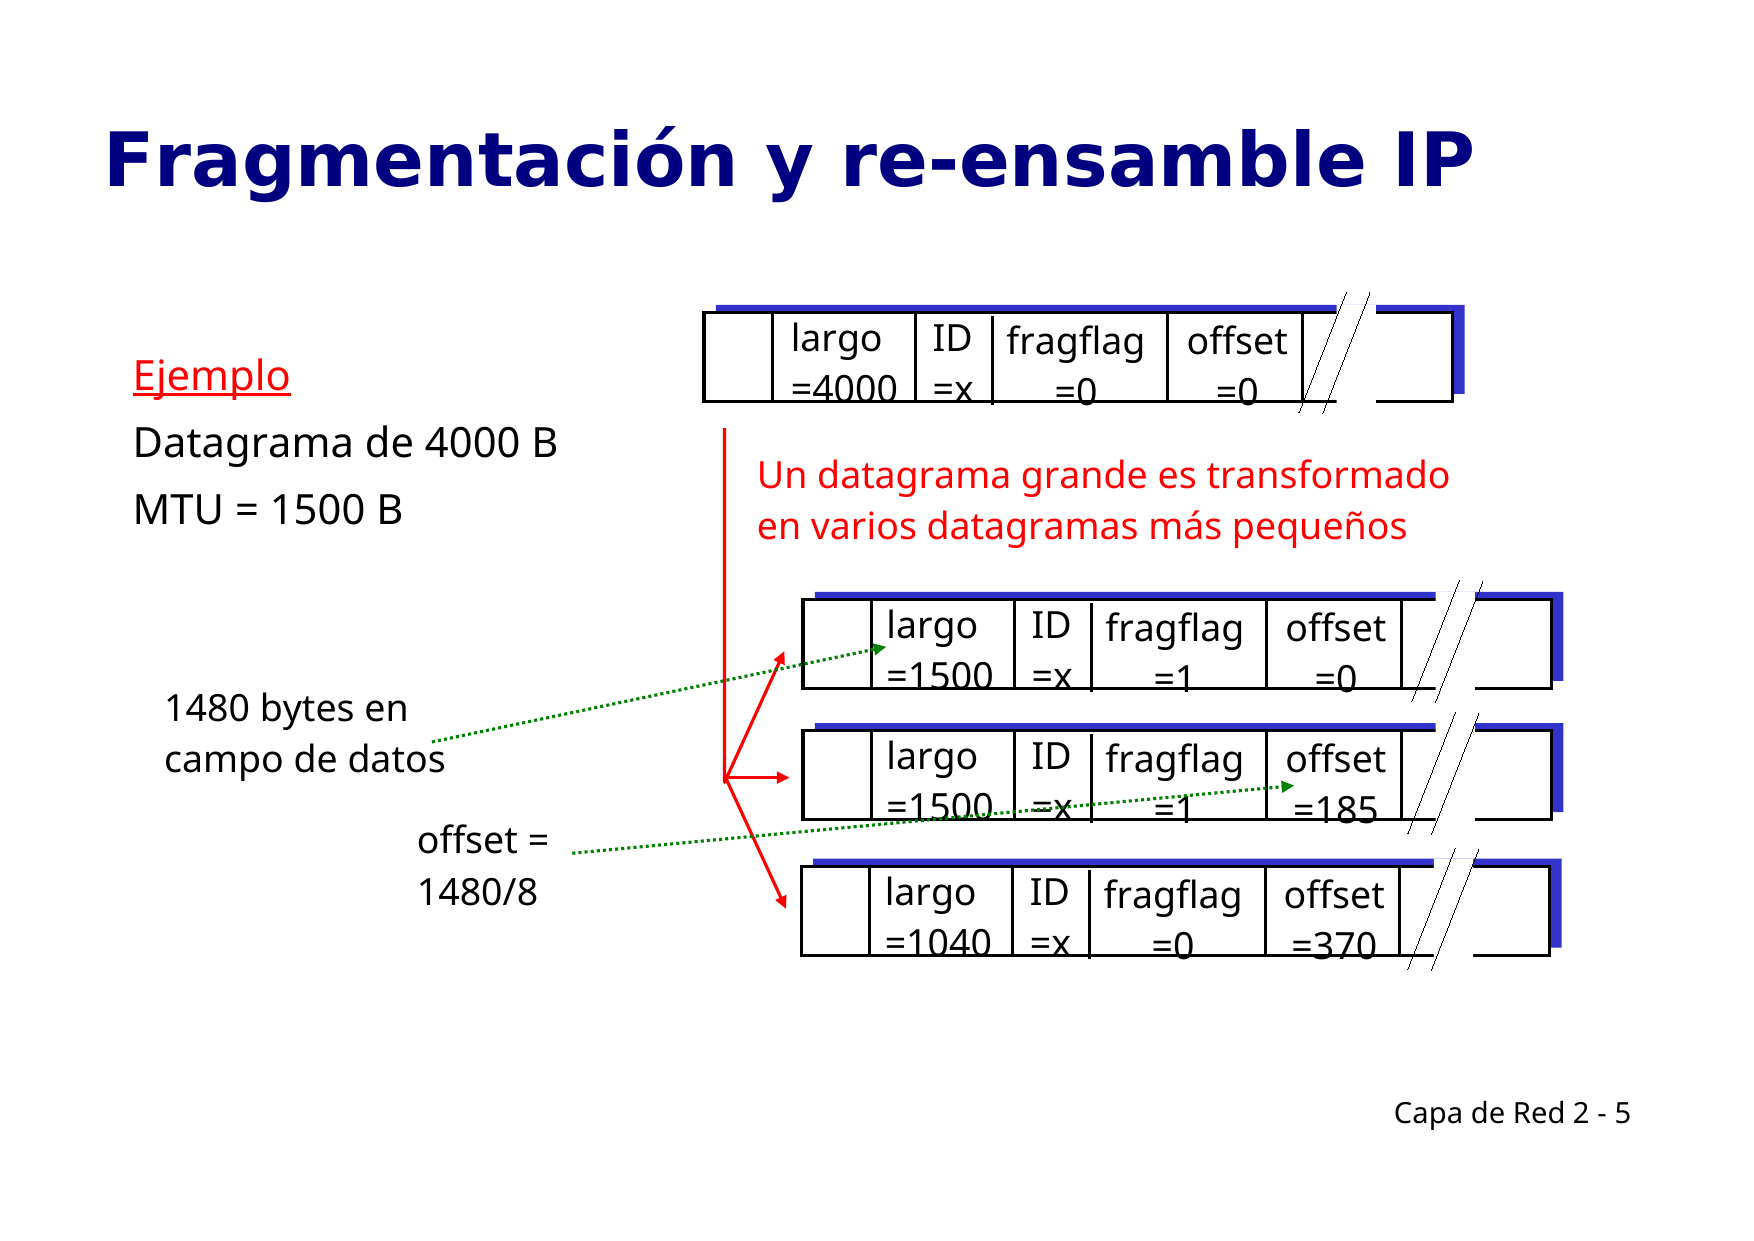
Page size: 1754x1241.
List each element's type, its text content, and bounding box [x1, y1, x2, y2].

text_box ID =x [1016, 721, 1088, 840]
text_box [1008, 858, 1015, 956]
text_box offset =0 [1171, 307, 1303, 425]
text_box fragflag =1 [1090, 594, 1260, 712]
text_box largo =1040 [870, 857, 1008, 976]
text_box Ejemplo Datagrama de 4000 B MTU = 1500 B [117, 337, 625, 629]
text_box [704, 304, 776, 402]
text_box [1087, 858, 1562, 957]
text_box 1480 bytes en campo de datos [149, 673, 461, 792]
text_box offset =370 [1268, 860, 1400, 979]
text_box offset =0 [1270, 594, 1402, 712]
text_box [1009, 723, 1016, 820]
text_box ID =x [917, 303, 989, 422]
text_box largo =1500 [871, 721, 1009, 840]
text_box [802, 723, 871, 820]
text_box offset = 1480/8 [402, 806, 565, 924]
text_box [1088, 723, 1564, 822]
text_box [802, 591, 871, 689]
text_box Un datagrama grande es transformado en varios datagramas más pequeños [742, 441, 1467, 559]
text_box ID =x [1015, 857, 1087, 976]
text_box [989, 304, 1465, 404]
text_box ID =x [1016, 590, 1088, 709]
title Fragmentación y re-ensamble IP [88, 59, 1654, 262]
text_box fragflag =0 [991, 307, 1161, 425]
text_box [1009, 591, 1016, 689]
text_box largo =1500 [871, 590, 1009, 709]
text_box [1088, 591, 1564, 691]
text_box fragflag =0 [1088, 860, 1258, 979]
text_box offset =185 [1270, 725, 1402, 843]
text_box [801, 858, 870, 956]
text_box largo =4000 [776, 303, 914, 422]
text_box fragflag =1 [1090, 725, 1260, 843]
